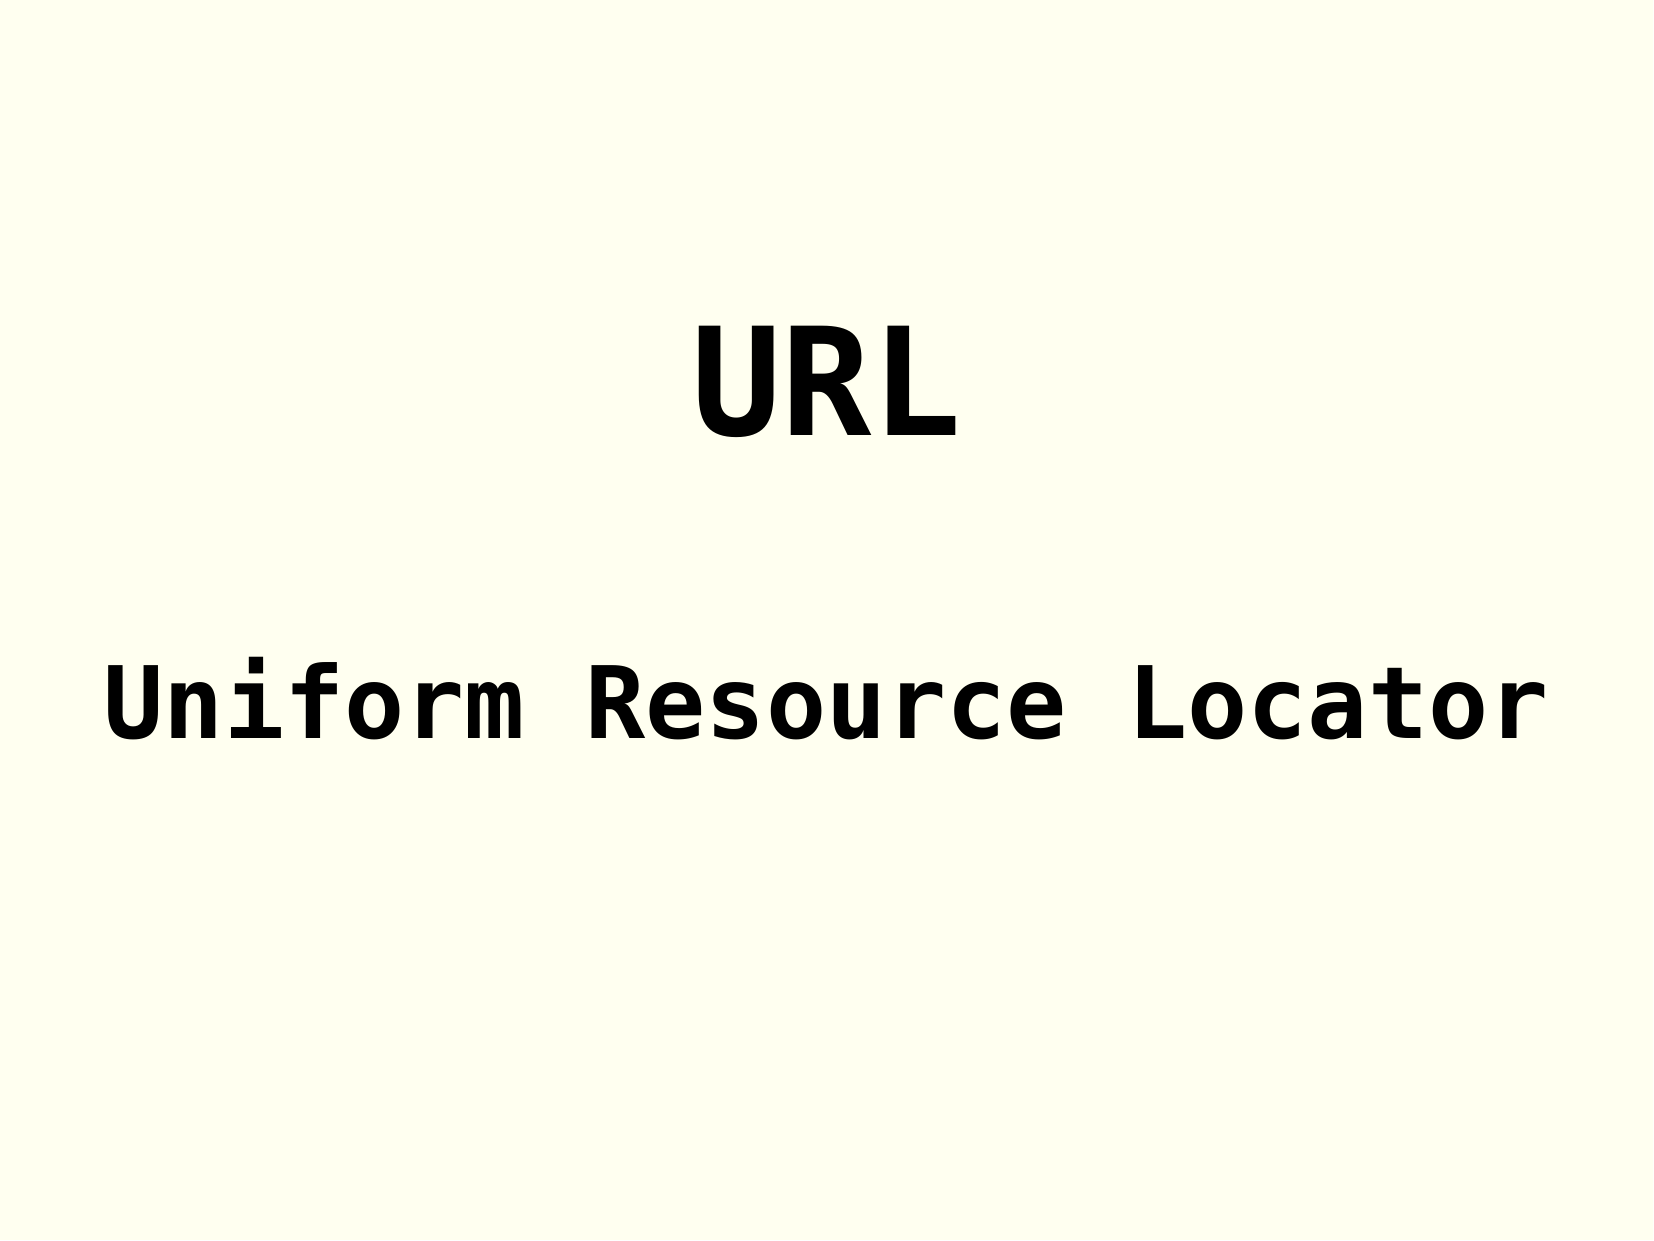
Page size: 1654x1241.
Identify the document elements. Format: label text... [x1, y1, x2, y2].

subtitle URL Uniform Resource Locator [82, 49, 1571, 1010]
